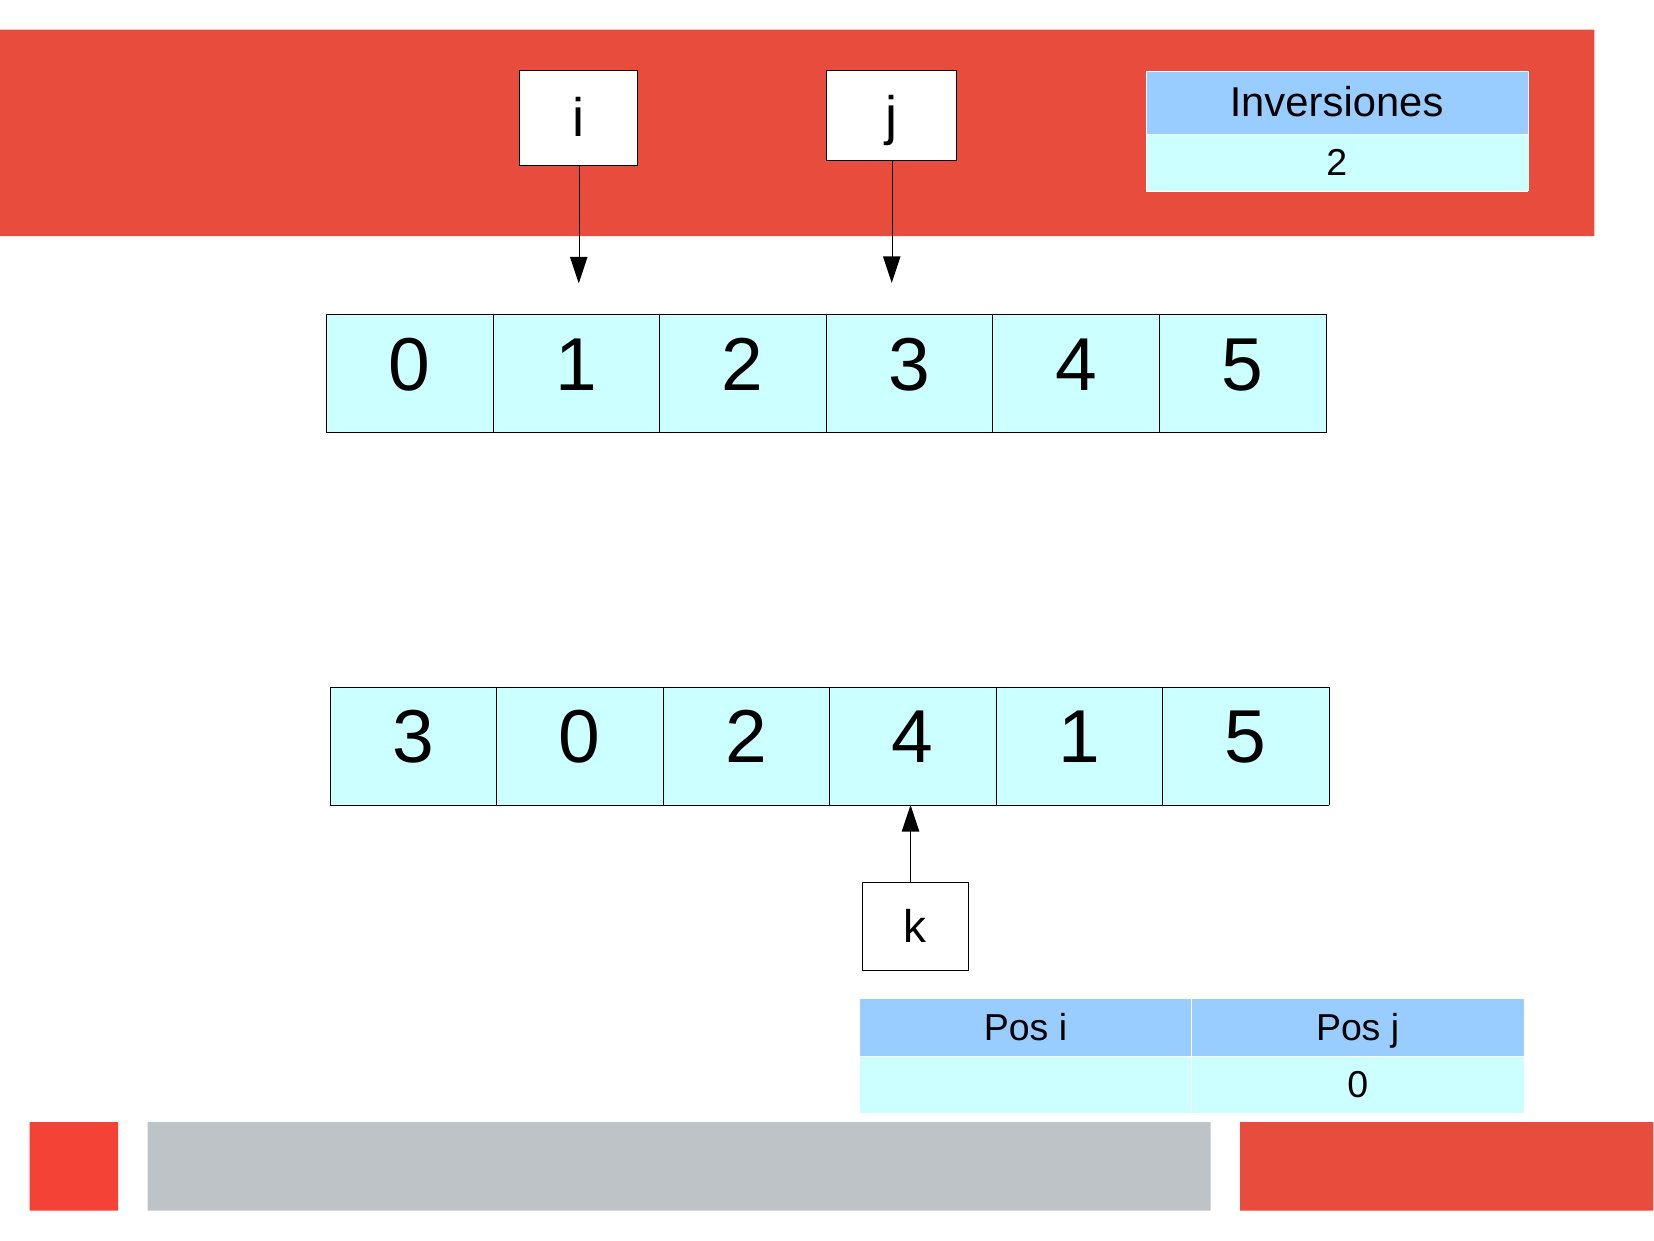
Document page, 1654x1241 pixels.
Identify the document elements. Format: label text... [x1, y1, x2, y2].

table_cell 0 [1192, 1057, 1524, 1113]
table_header 5 [1163, 688, 1329, 805]
table_header 2 [664, 688, 829, 805]
table_header Inversiones [1147, 72, 1528, 134]
table_header 2 [660, 315, 826, 432]
text_box k [862, 882, 969, 971]
table_header 0 [327, 315, 493, 432]
table_header 4 [993, 315, 1159, 432]
text_box j [826, 70, 957, 161]
table_header 3 [827, 315, 992, 432]
table_header 1 [997, 688, 1162, 805]
table_cell [860, 1057, 1191, 1113]
table_header 3 [331, 688, 496, 805]
text_box i [519, 70, 638, 166]
table_header 5 [1160, 315, 1326, 432]
table_header 1 [494, 315, 659, 432]
table_header Pos j [1192, 999, 1524, 1056]
table_header 0 [497, 688, 663, 805]
table_cell 2 [1147, 135, 1528, 191]
table_header Pos i [860, 999, 1191, 1056]
table_header 4 [830, 688, 996, 805]
